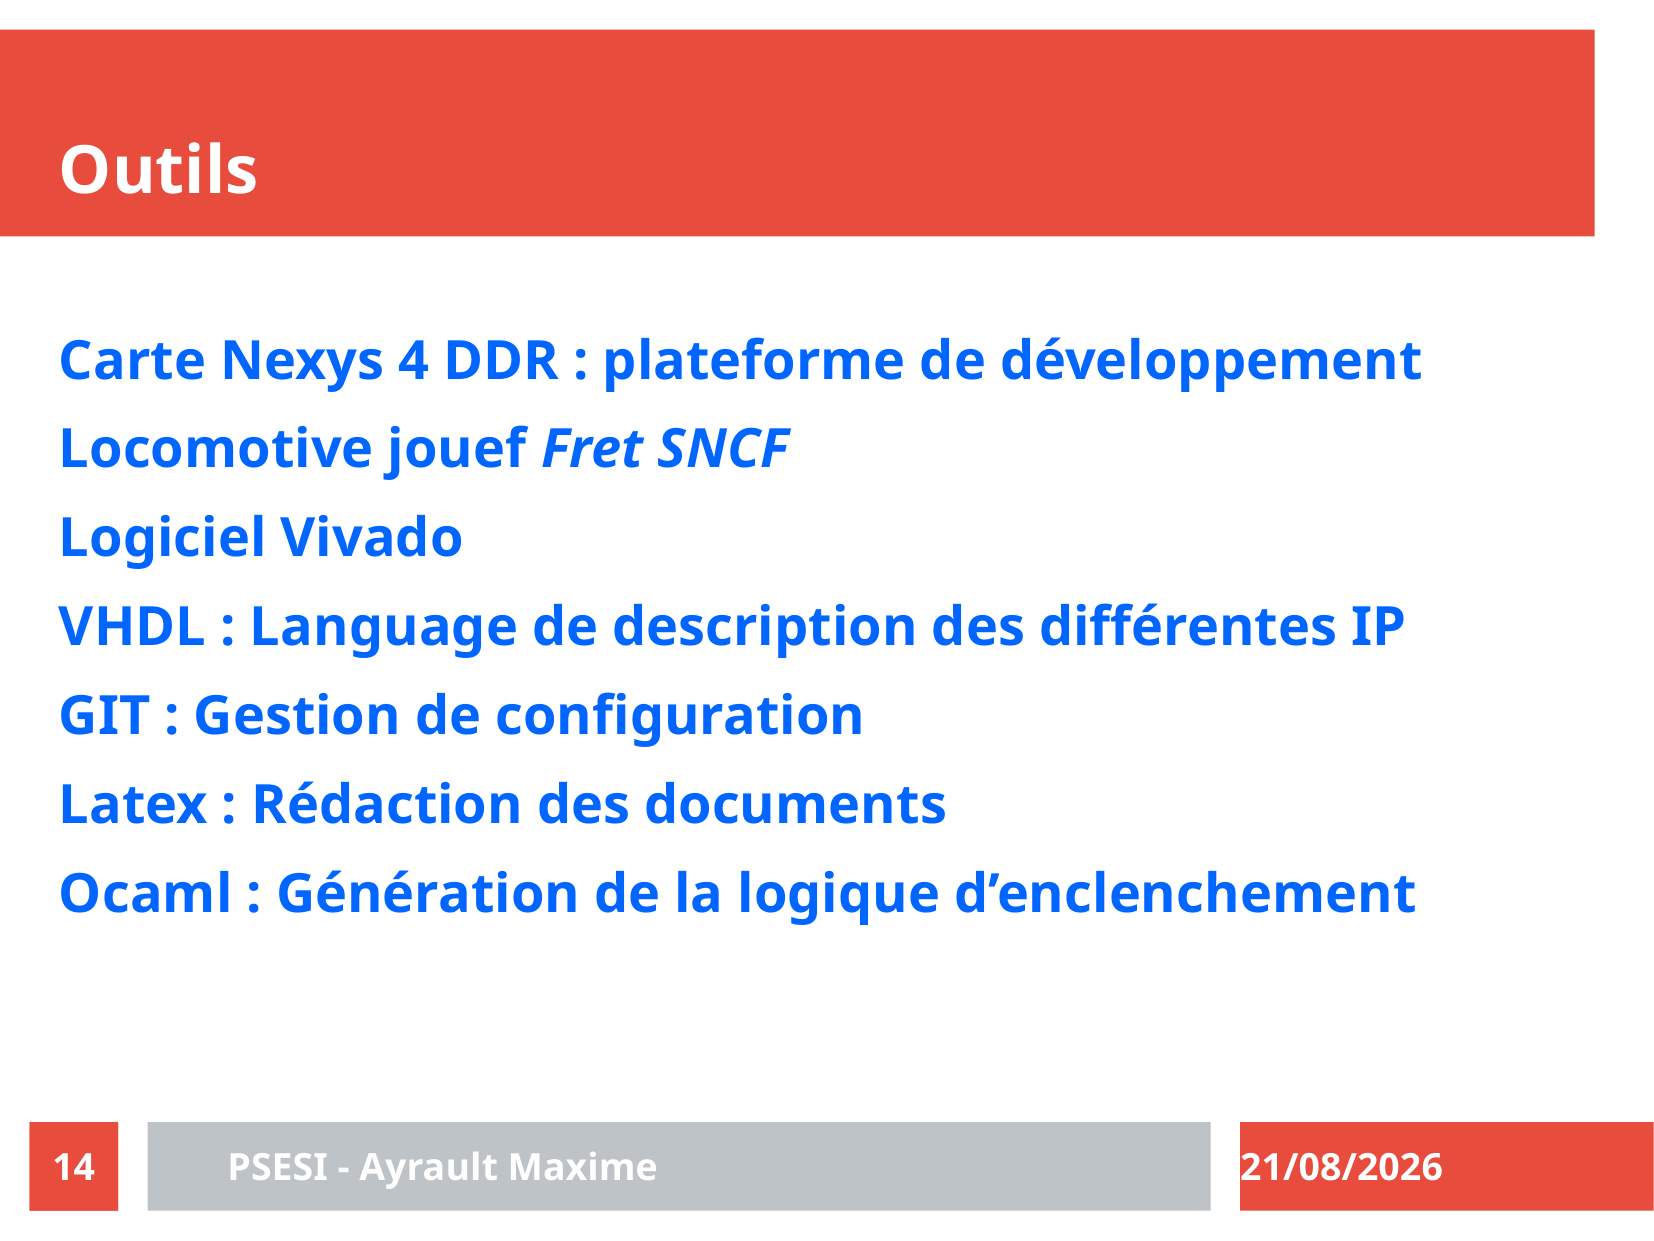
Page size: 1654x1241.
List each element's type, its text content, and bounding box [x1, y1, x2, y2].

text_box 2017/3/6 [1240, 1122, 1625, 1211]
title Outils [59, 59, 1595, 207]
text_box [29, 1122, 119, 1211]
text_box PSESI - Ayrault Maxime [177, 1122, 709, 1211]
list Carte Nexys 4 DDR : plateforme de développement Locomotive jouef Fret SNCF Logiciel Vivado VHDL : Language de description des différentes IP GIT : Gestion de configuration Latex : Rédaction des documents Ocaml : Génération de la logique d’enclenchement [59, 324, 1565, 1093]
